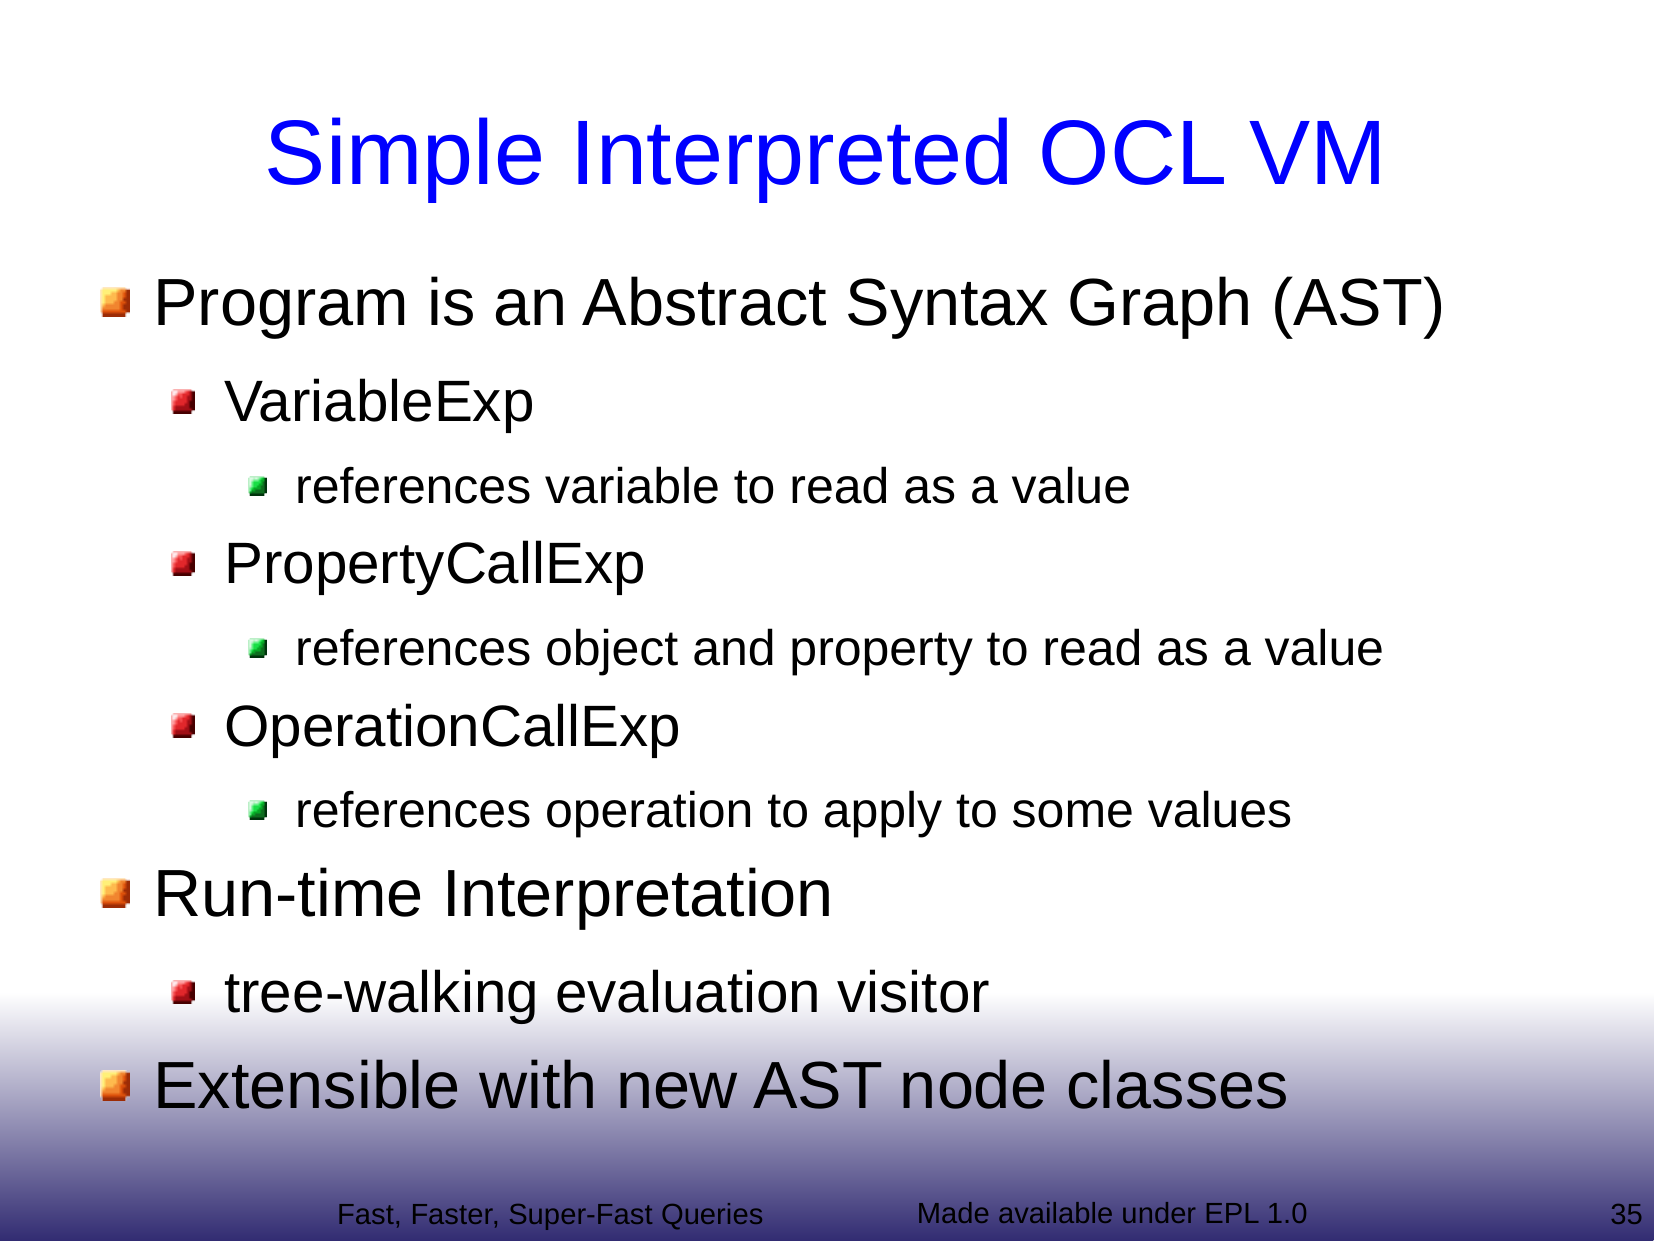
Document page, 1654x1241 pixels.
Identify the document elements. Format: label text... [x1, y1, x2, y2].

list Program is an Abstract Syntax Graph (AST) VariableExp references variable to read as a value PropertyCallExp references object and property to read as a value OperationCallExp references operation to apply to some values Run-time Interpretation tree-walking evaluation visitor Extensible with new AST node classes [82, 264, 1571, 1123]
title Simple Interpreted OCL VM [82, 49, 1571, 257]
